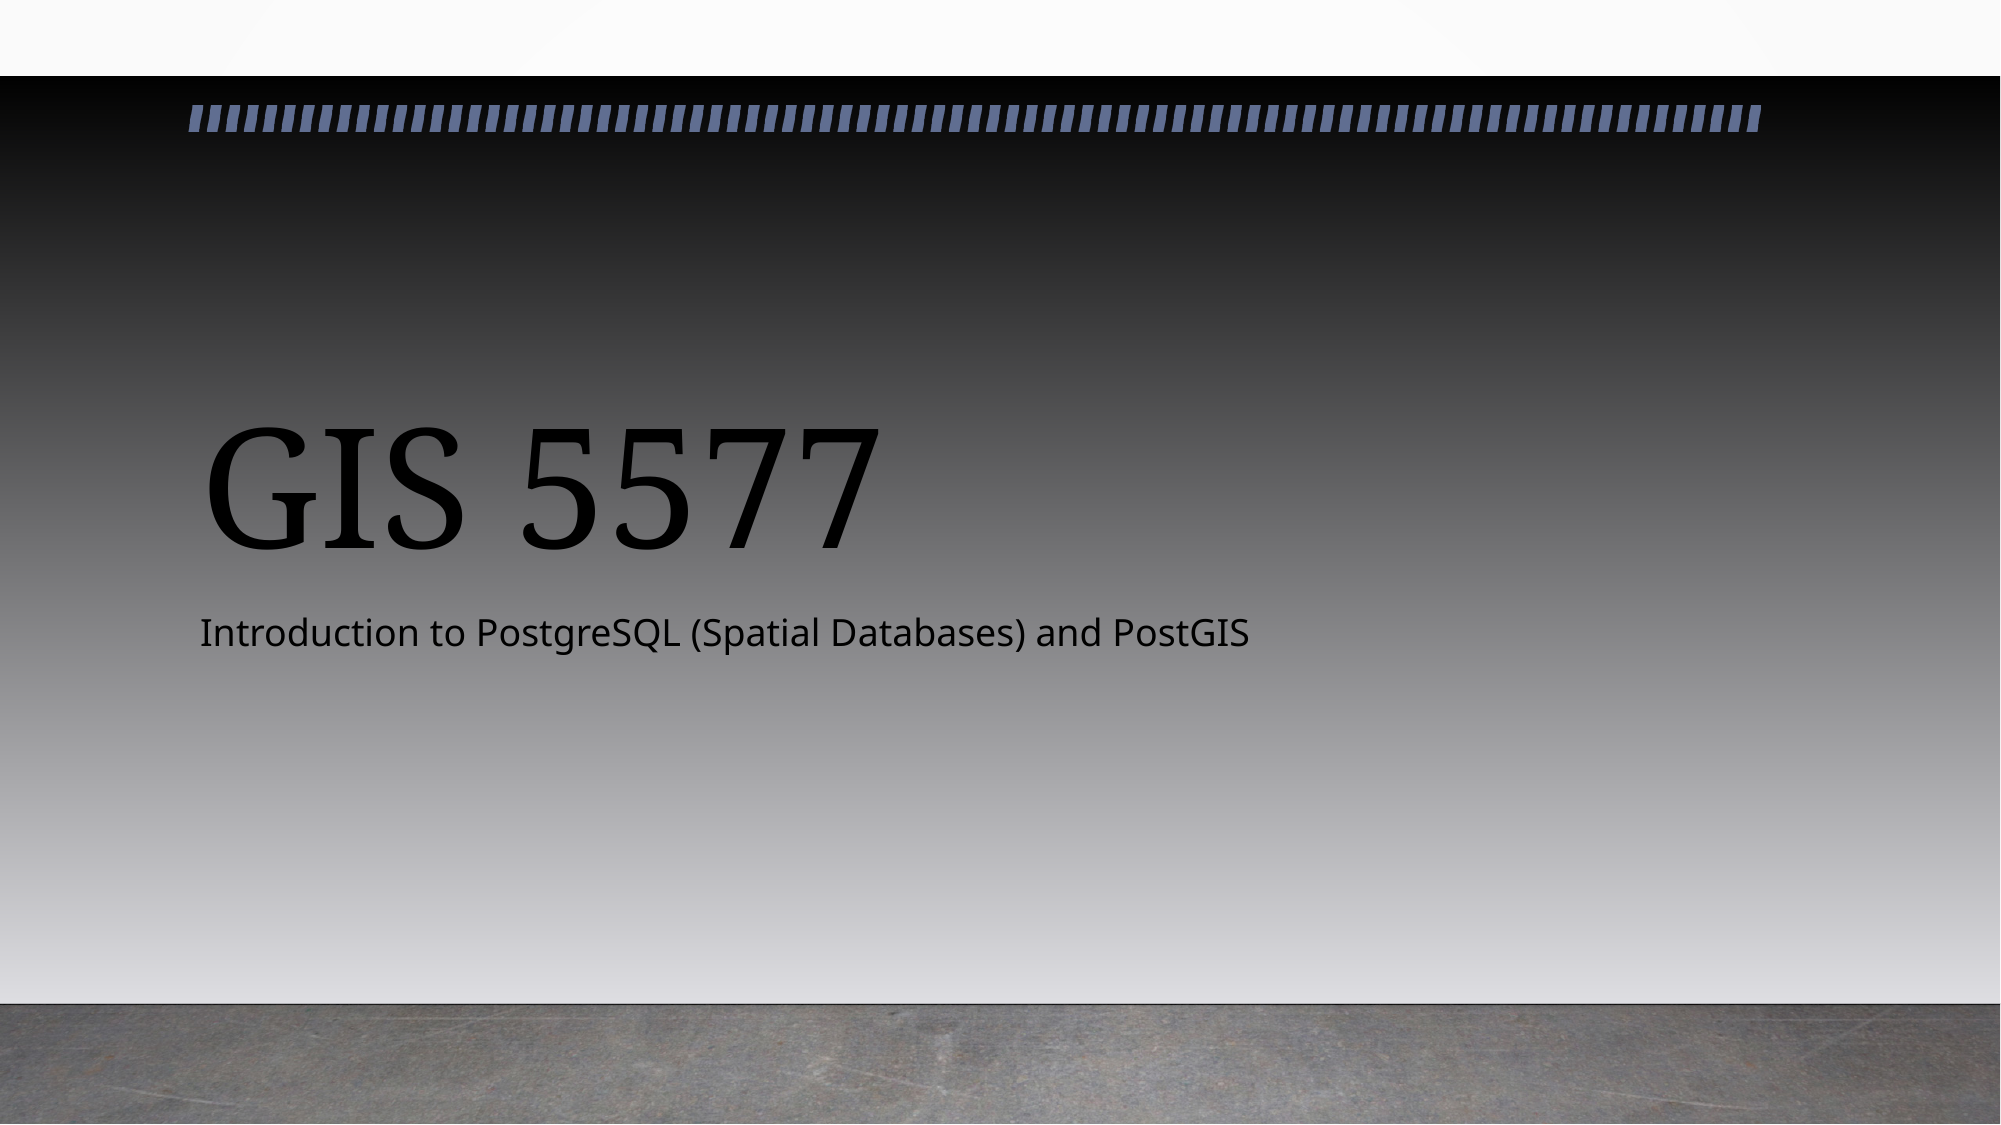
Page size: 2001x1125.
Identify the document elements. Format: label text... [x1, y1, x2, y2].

subtitle Introduction to PostgreSQL (Spatial Databases) and PostGIS [185, 584, 1602, 761]
title GIS 5577 [185, 155, 1602, 584]
